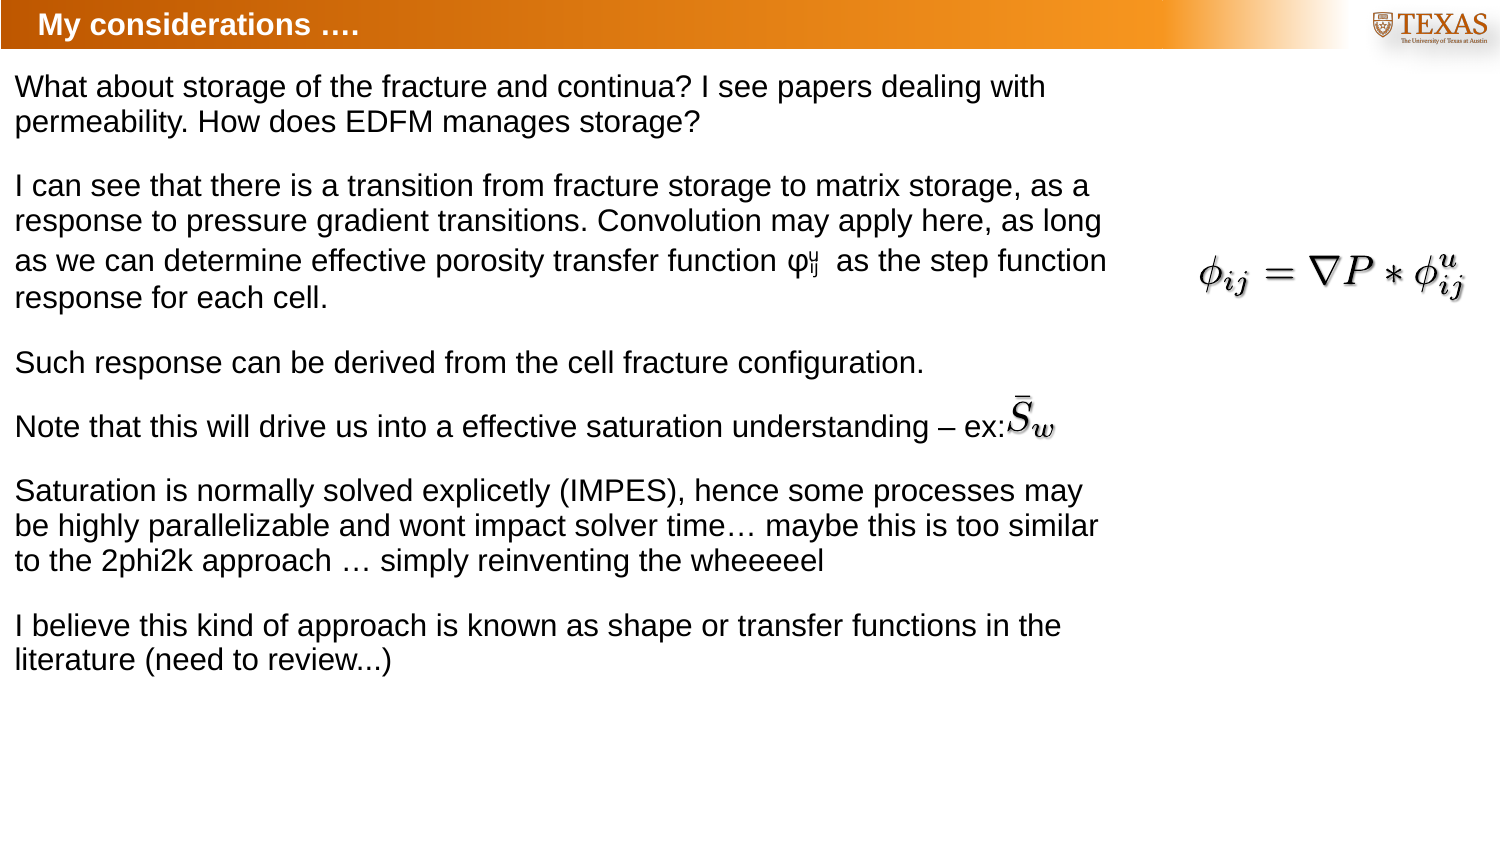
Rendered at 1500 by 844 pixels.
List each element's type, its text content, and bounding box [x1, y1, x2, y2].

title My considerations …. [37, 0, 1126, 49]
text_box [1449, 281, 1462, 301]
text_box [1343, 255, 1374, 284]
text_box [1309, 255, 1340, 286]
text_box [1386, 264, 1402, 283]
text_box [1032, 423, 1054, 438]
text_box [1224, 277, 1233, 291]
text_box [1415, 255, 1437, 293]
list What about storage of the fracture and continua? I see papers dealing with permeability. How does EDFM manages storage? I can see that there is a transition from fracture storage to matrix storage, as a response to pressure gradient transitions. Convolution may apply here, as long as we can determine effective porosity transfer function φij u as the step function response for each cell. Such response can be derived from the cell fracture configuration. Note that this will drive us into a effective saturation understanding – ex: Saturation is normally solved explicetly (IMPES), hence some processes may be highly parallelizable and wont impact solver time… maybe this is too similar to the 2phi2k approach … simply reinventing the wheeeeel I believe this kind of approach is known as shape or transfer functions in the literature (need to review...) [14, 68, 1126, 817]
text_box [1439, 254, 1457, 268]
picture [1348, 0, 1500, 68]
text_box [1199, 255, 1222, 293]
text_box [1007, 401, 1032, 432]
text_box [1234, 277, 1247, 296]
text_box [1439, 281, 1449, 295]
